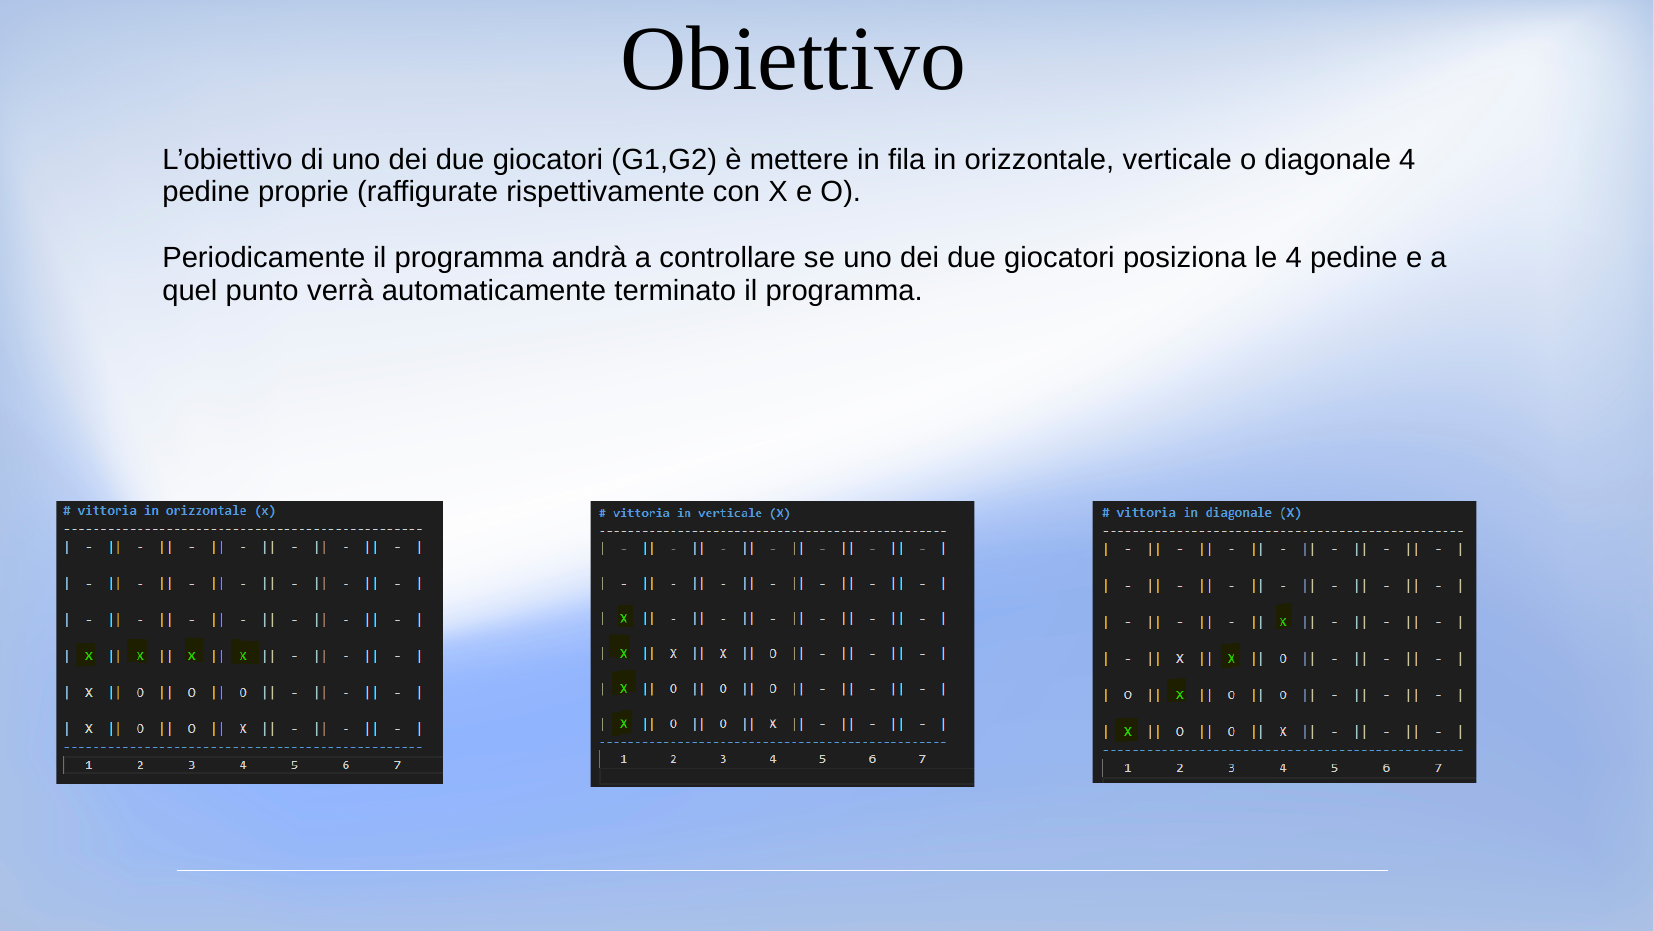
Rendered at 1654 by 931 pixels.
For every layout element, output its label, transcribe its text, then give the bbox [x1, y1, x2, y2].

picture [0, 0, 1654, 931]
text_box Obiettivo [605, 0, 1049, 123]
text_box L’obiettivo di uno dei due giocatori (G1,G2) è mettere in fila in orizzontale, verticale o diagonale 4 pedine proprie (raffigurate rispettivamente con X e O). Periodicamente il programma andrà a controllare se uno dei due giocatori posiziona le 4 pedine e a quel punto verrà automaticamente terminato il programma. [147, 135, 1506, 355]
